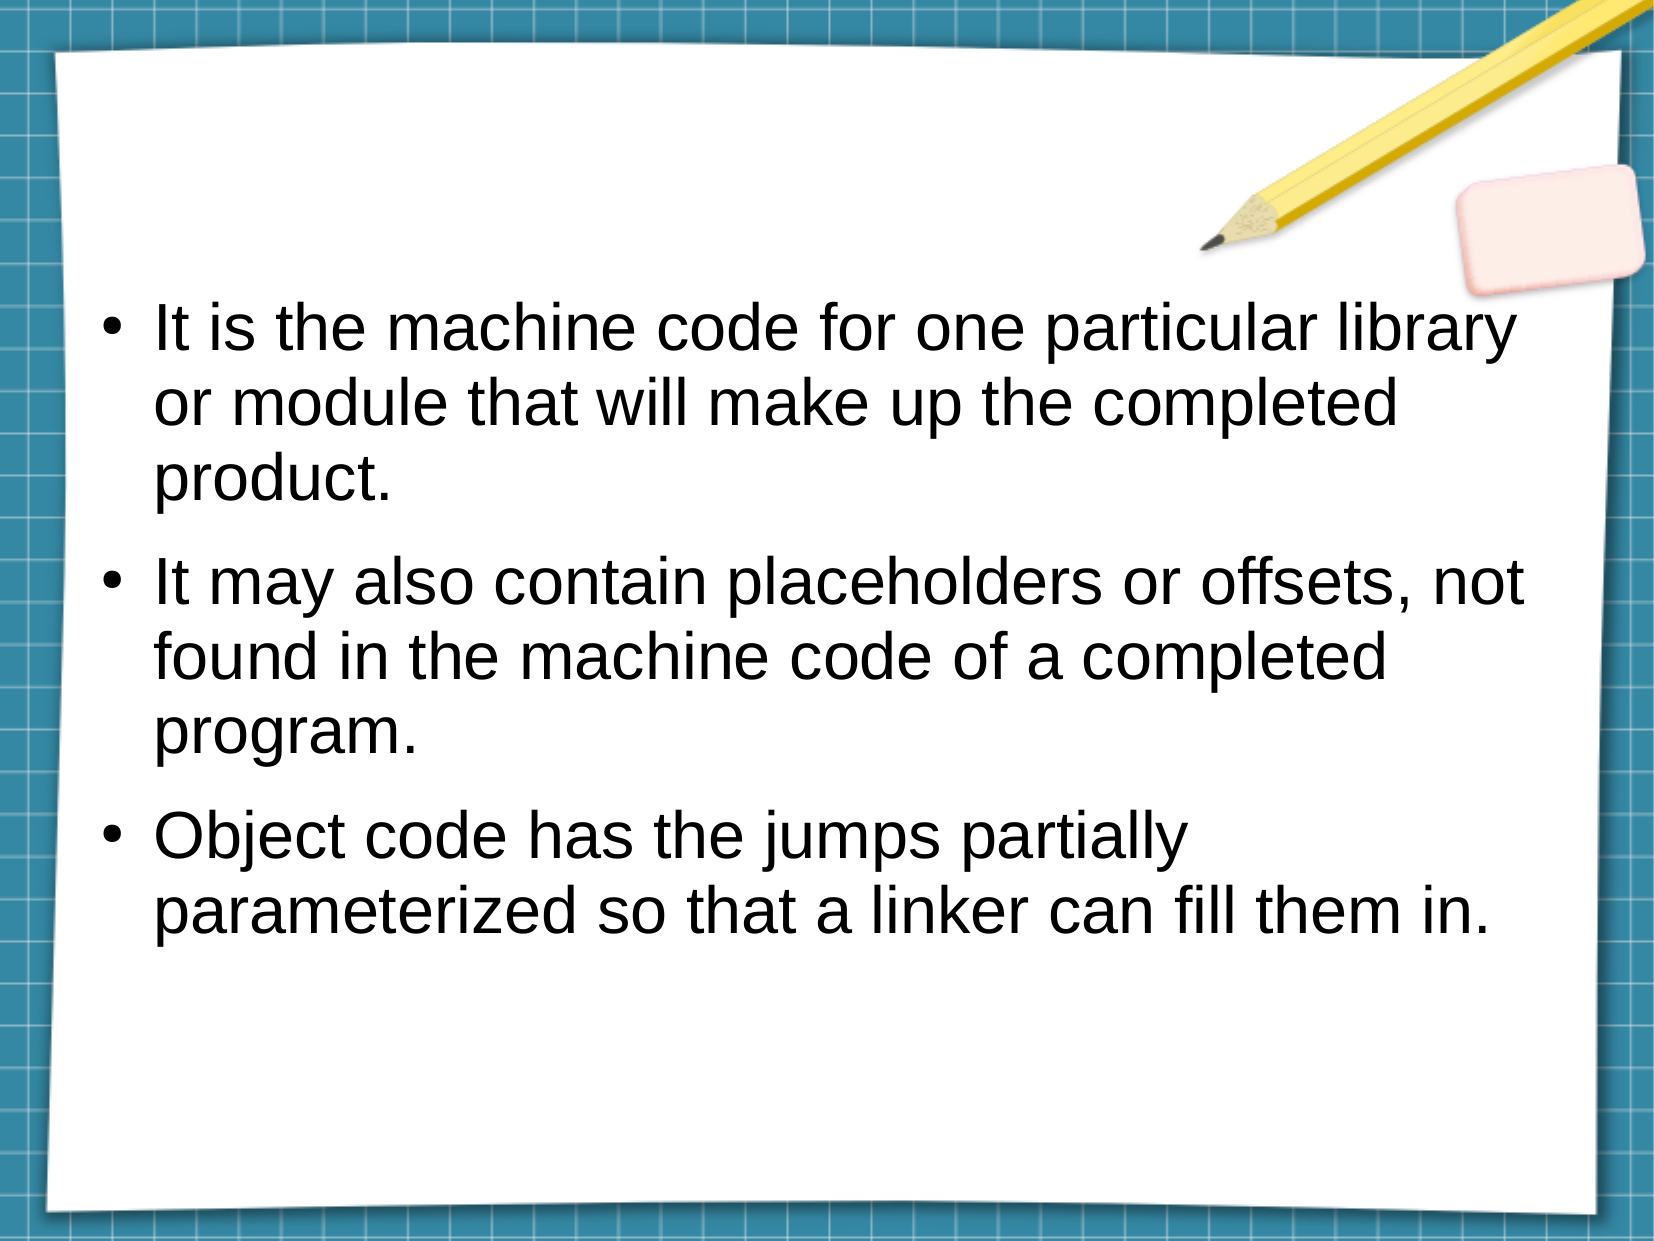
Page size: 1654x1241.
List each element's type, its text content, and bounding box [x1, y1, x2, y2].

picture [0, 0, 1654, 1241]
list It is the machine code for one particular library or module that will make up the completed product. It may also contain placeholders or offsets, not found in the machine code of a completed program. Object code has the jumps partially parameterized so that a linker can fill them in. [82, 290, 1571, 1010]
